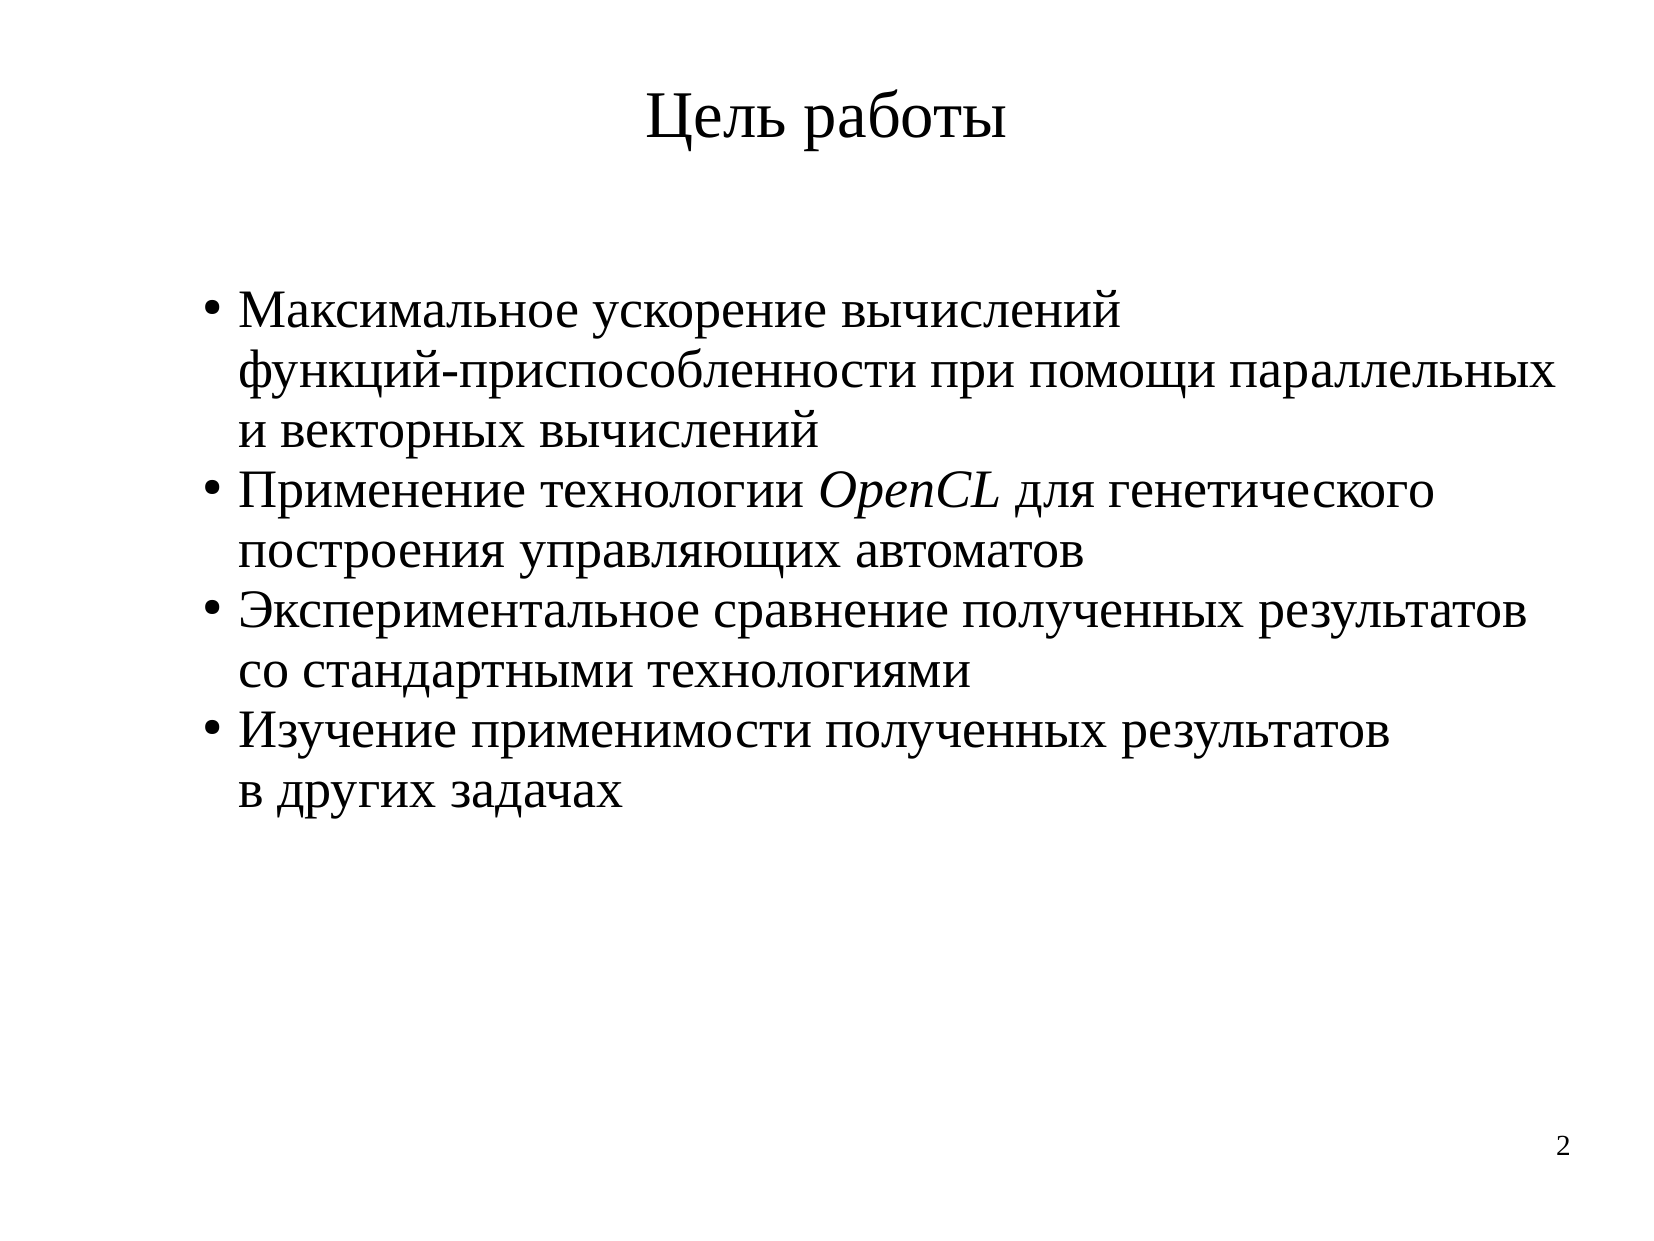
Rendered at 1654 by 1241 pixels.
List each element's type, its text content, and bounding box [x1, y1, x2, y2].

text_box Максимальное ускорение вычислений функций-приспособленности при помощи параллельных и векторных вычислений Применение технологии OpenCL для генетического построения управляющих автоматов Экспериментальное сравнение полученных результатов со стандартными технологиями Изучение применимости полученных результатов в других задачах [187, 271, 1588, 836]
text_box Цель работы [630, 70, 1023, 160]
